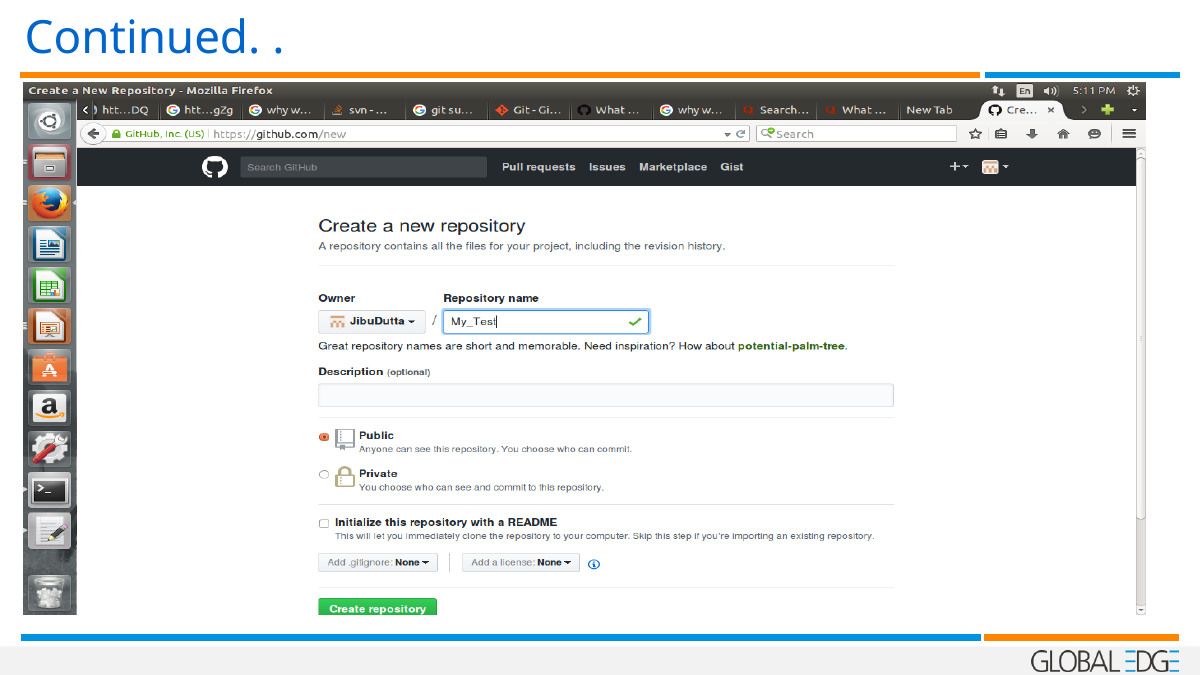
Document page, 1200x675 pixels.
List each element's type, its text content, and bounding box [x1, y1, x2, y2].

picture [23, 82, 1146, 615]
picture [1031, 650, 1179, 672]
title Continued. . [12, 9, 1088, 64]
